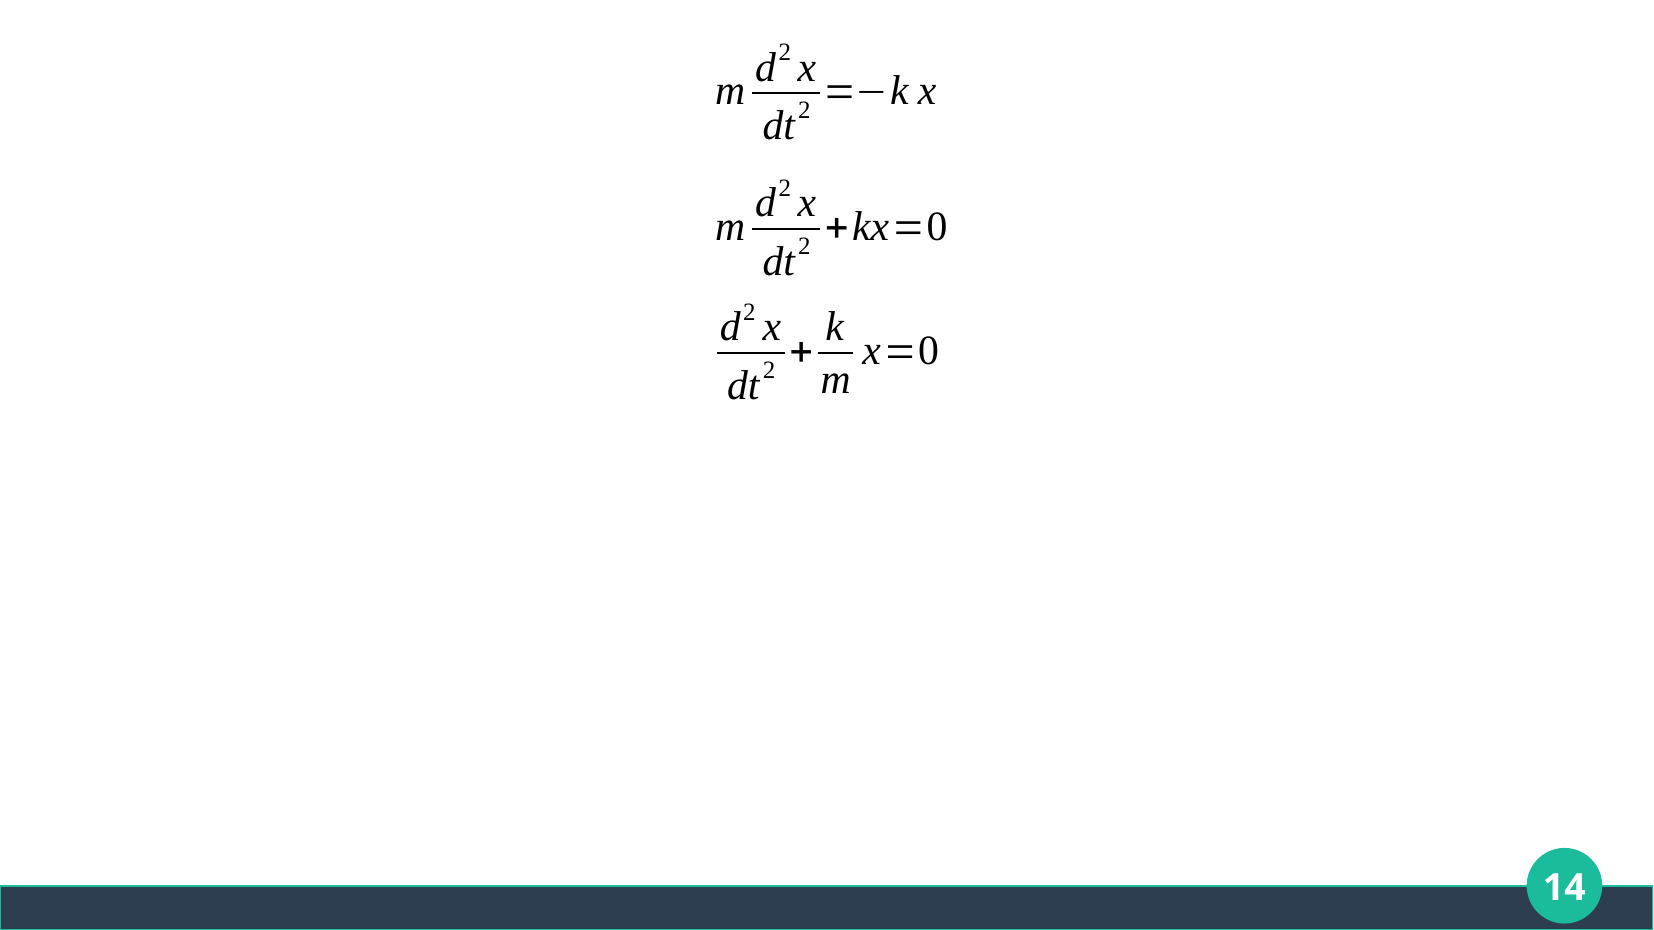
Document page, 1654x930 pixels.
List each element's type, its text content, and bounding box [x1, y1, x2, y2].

title How are they used in Physics? [58, 36, 1594, 156]
chart [714, 37, 939, 149]
chart [714, 297, 940, 409]
chart [714, 173, 949, 284]
